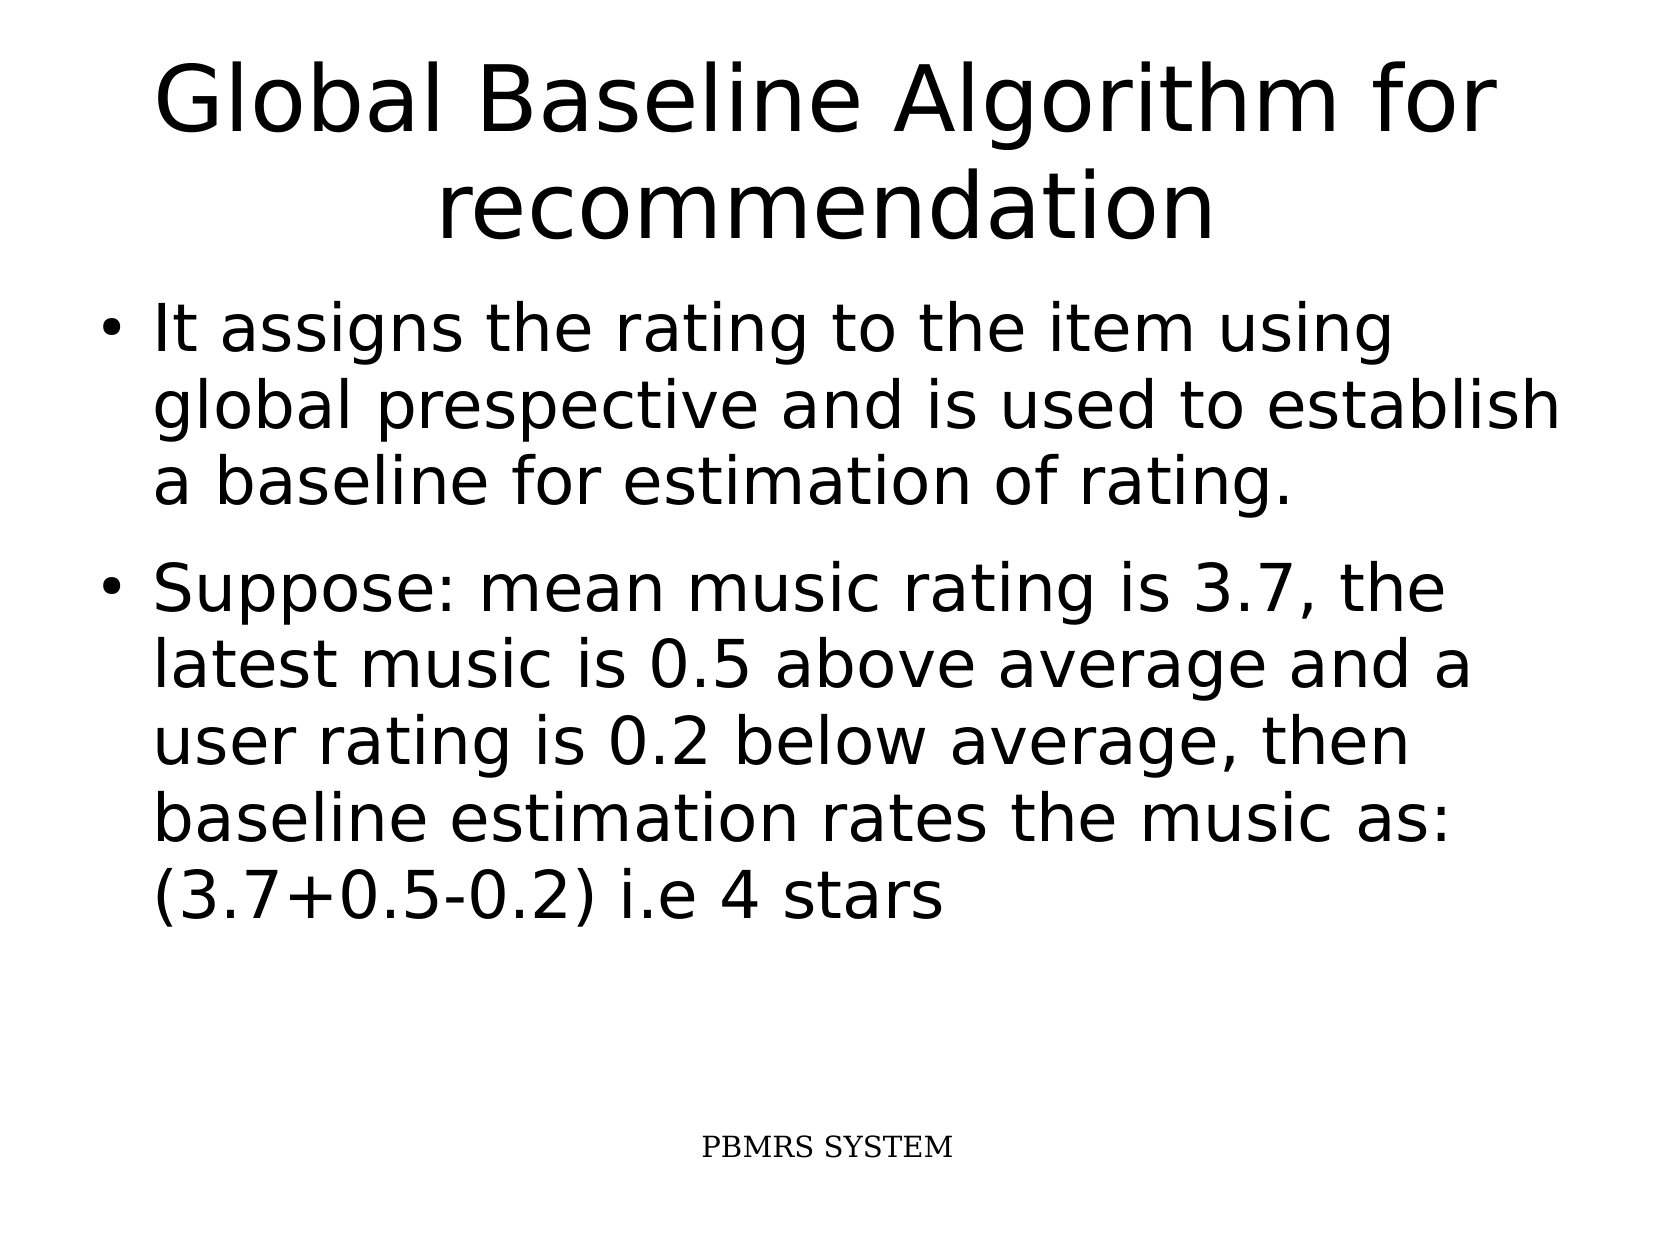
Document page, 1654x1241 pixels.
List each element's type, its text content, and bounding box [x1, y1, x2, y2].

title Global Baseline Algorithm for recommendation [82, 46, 1571, 260]
list It assigns the rating to the item using global prespective and is used to establish a baseline for estimation of rating. Suppose: mean music rating is 3.7, the latest music is 0.5 above average and a user rating is 0.2 below average, then baseline estimation rates the music as:(3.7+0.5-0.2) i.e 4 stars [82, 290, 1571, 1010]
